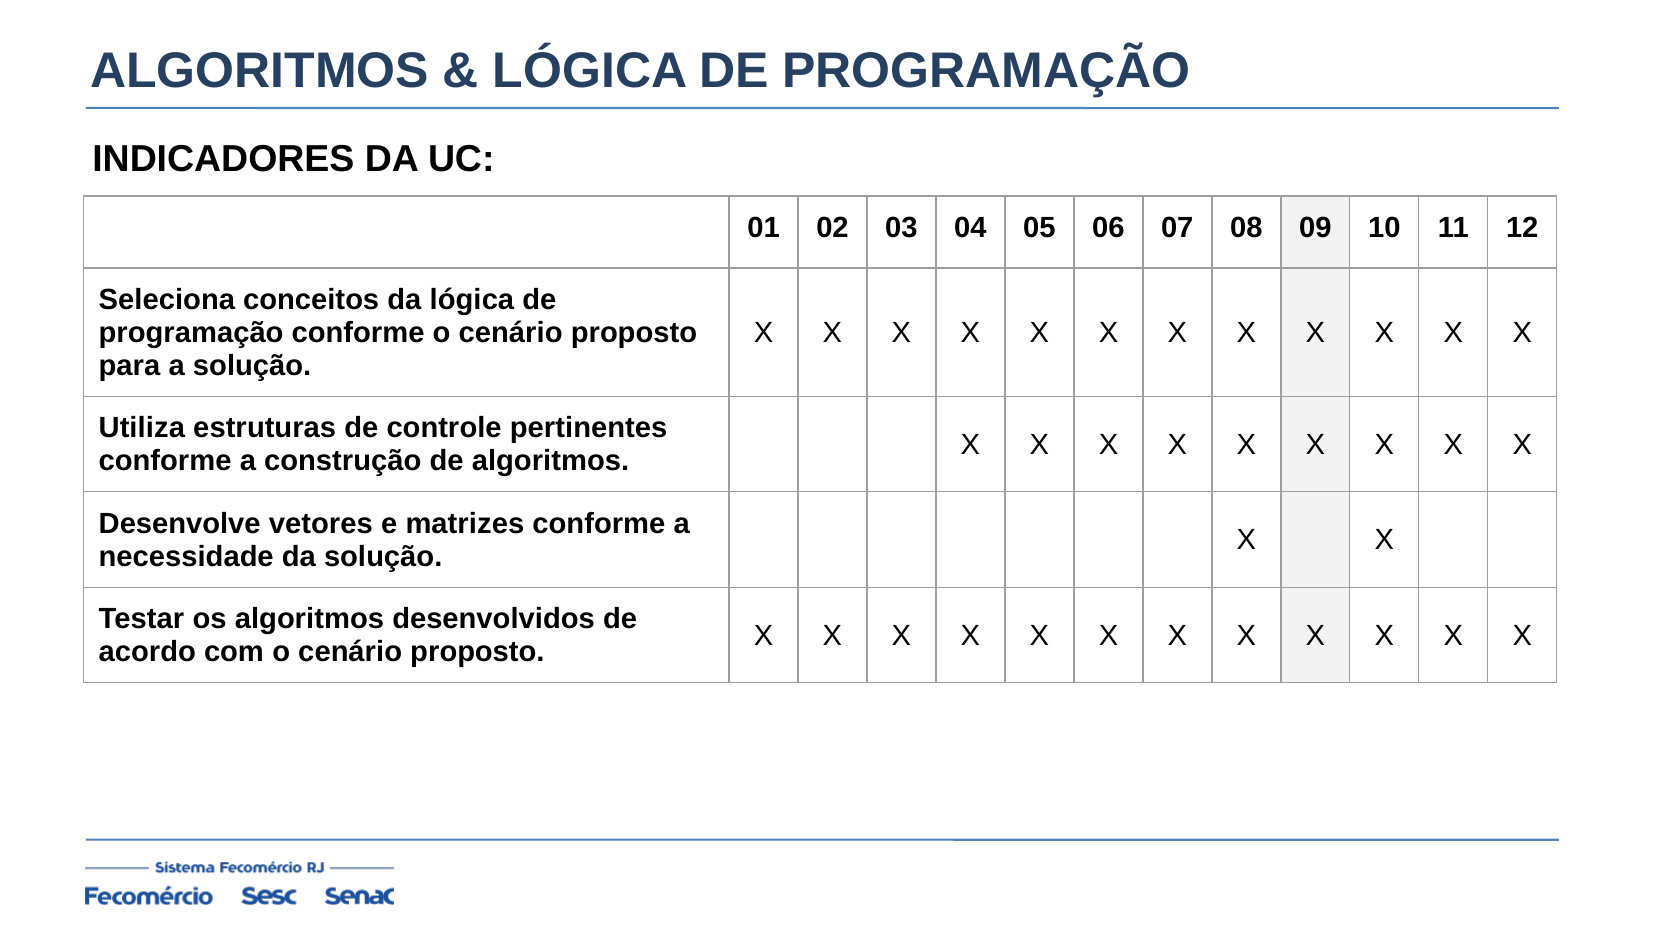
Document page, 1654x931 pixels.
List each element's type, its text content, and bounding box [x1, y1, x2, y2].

table_header 05 [1006, 197, 1073, 267]
table_cell [1075, 492, 1142, 587]
table_cell X [1075, 588, 1142, 682]
table_cell X [937, 269, 1004, 396]
table_header 12 [1488, 197, 1556, 267]
table_cell X [799, 269, 866, 396]
table_cell X [1144, 397, 1211, 491]
table_cell [868, 492, 935, 587]
picture [62, 845, 416, 921]
table_cell X [868, 269, 935, 396]
text_box ALGORITMOS & LÓGICA DE PROGRAMAÇÃO [90, 32, 1564, 104]
table_cell X [730, 588, 797, 682]
table_header [84, 197, 728, 267]
table_cell X [1282, 588, 1349, 682]
table_cell X [1282, 269, 1349, 396]
table_header 10 [1350, 197, 1418, 267]
table_cell X [1350, 588, 1418, 682]
table_cell X [1213, 269, 1280, 396]
table_cell [937, 492, 1004, 587]
table_cell X [1213, 588, 1280, 682]
table_cell [1488, 492, 1556, 587]
table_cell [1144, 492, 1211, 587]
table_header 09 [1282, 197, 1349, 267]
table_header 03 [868, 197, 935, 267]
table_header 02 [799, 197, 866, 267]
table_cell X [1144, 269, 1211, 396]
table_cell [1282, 492, 1349, 587]
table_cell X [1282, 397, 1349, 491]
table_header 07 [1144, 197, 1211, 267]
table_cell X [1350, 269, 1418, 396]
table_cell X [1075, 269, 1142, 396]
table_cell [730, 397, 797, 491]
table_cell [799, 397, 866, 491]
table_cell [868, 397, 935, 491]
table_cell X [868, 588, 935, 682]
table_cell X [1350, 397, 1418, 491]
table_cell X [1419, 397, 1487, 491]
table_cell X [1006, 588, 1073, 682]
table_cell X [937, 588, 1004, 682]
table_cell X [1488, 269, 1556, 396]
table_cell X [1488, 588, 1556, 682]
table_cell X [1488, 397, 1556, 491]
table_header 04 [937, 197, 1004, 267]
table_cell X [799, 588, 866, 682]
table_cell Utiliza estruturas de controle pertinentes conforme a construção de algoritmos. [84, 397, 728, 491]
table_cell X [1006, 269, 1073, 396]
table_header 11 [1419, 197, 1487, 267]
table_cell Desenvolve vetores e matrizes conforme a necessidade da solução. [84, 492, 728, 587]
table_cell [1419, 492, 1487, 587]
table_cell X [1350, 492, 1418, 587]
table_cell X [730, 269, 797, 396]
table_cell [1006, 492, 1073, 587]
table_cell X [1075, 397, 1142, 491]
table_cell X [1419, 588, 1487, 682]
table_header 01 [730, 197, 797, 267]
table_cell X [1006, 397, 1073, 491]
table_cell Testar os algoritmos desenvolvidos de acordo com o cenário proposto. [84, 588, 728, 682]
table_cell Seleciona conceitos da lógica de programação conforme o cenário proposto para a solução. [84, 269, 728, 396]
table_cell X [1144, 588, 1211, 682]
table_cell X [1419, 269, 1487, 396]
text_box INDICADORES DA UC: [77, 112, 1564, 836]
table_cell X [1213, 492, 1280, 587]
table_cell X [937, 397, 1004, 491]
table_cell X [1213, 397, 1280, 491]
table_cell [799, 492, 866, 587]
table_header 06 [1075, 197, 1142, 267]
table_cell [730, 492, 797, 587]
table_header 08 [1213, 197, 1280, 267]
